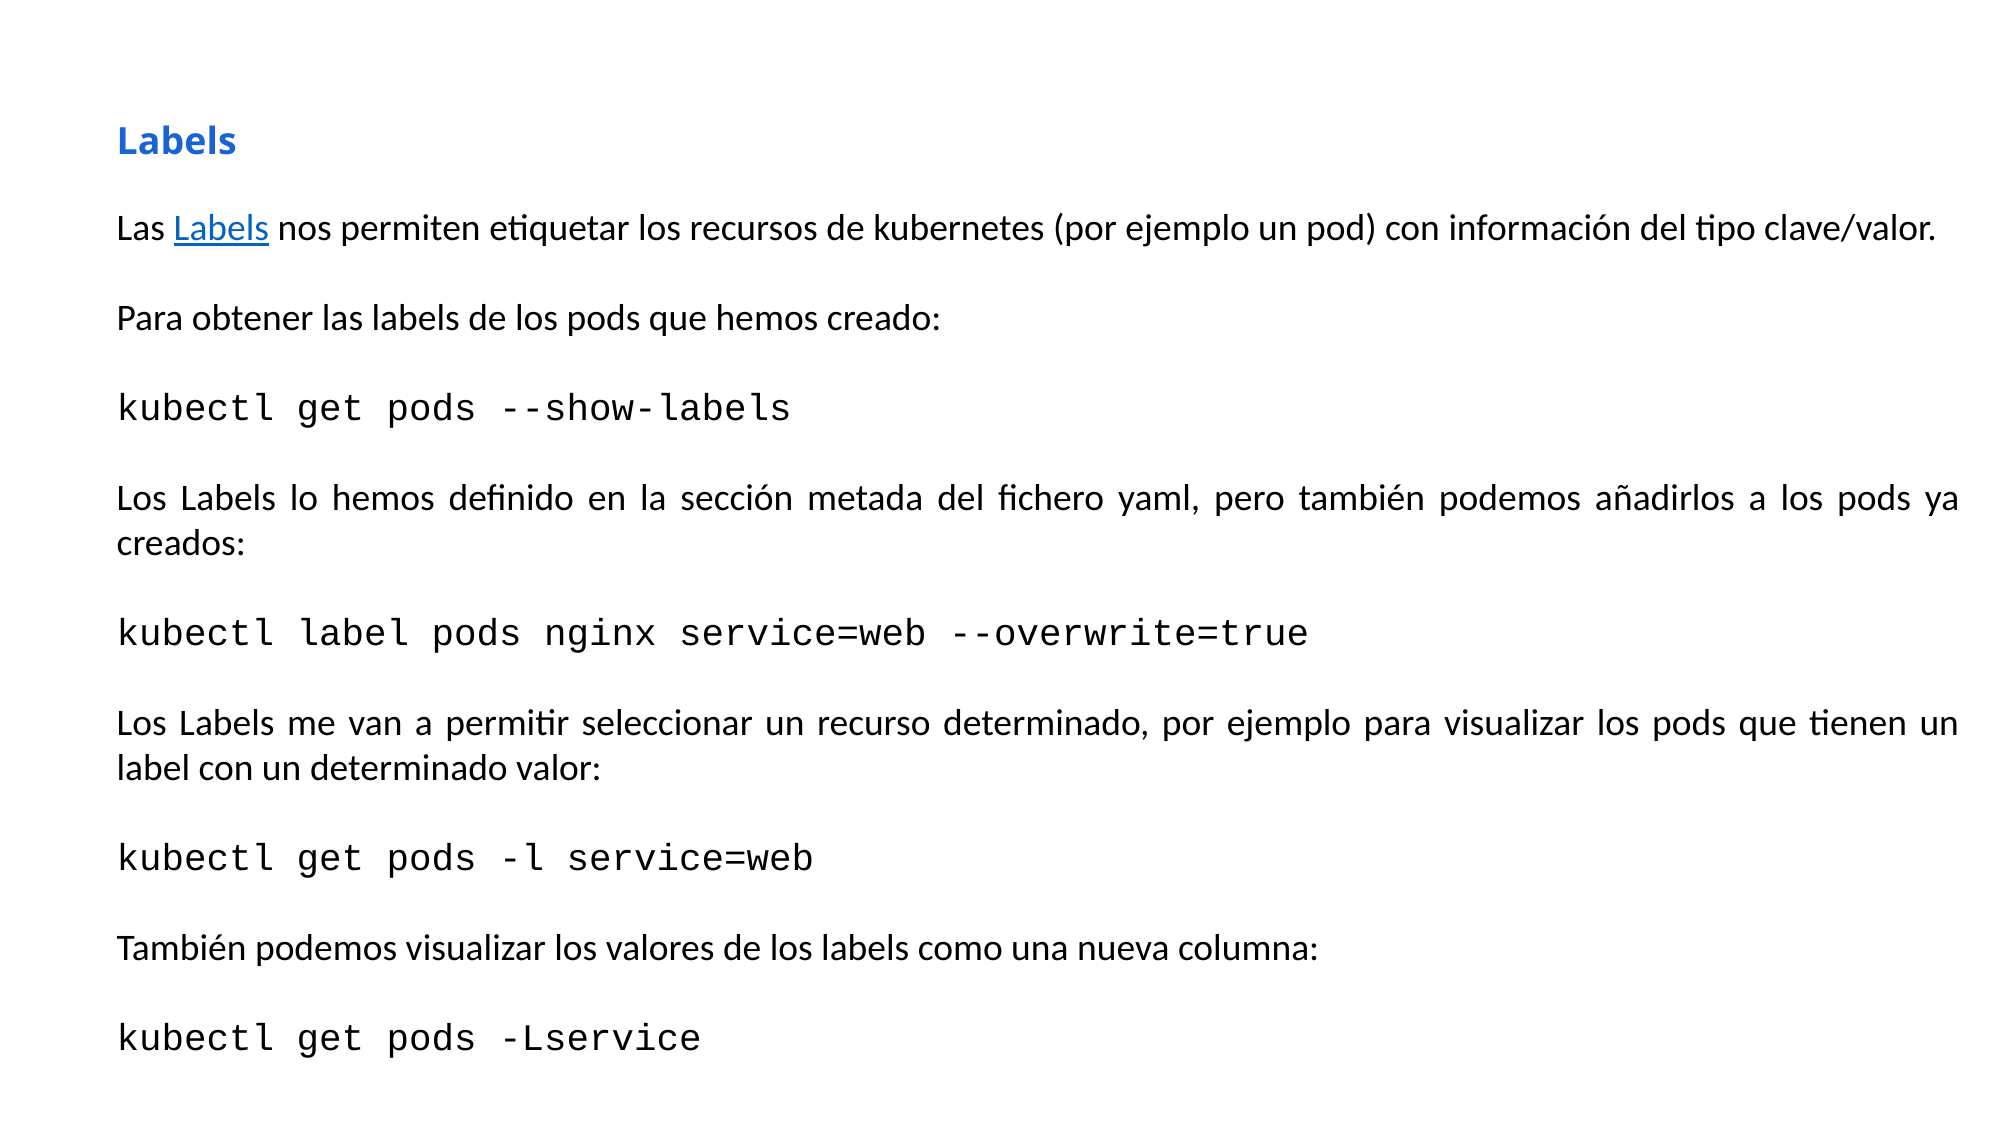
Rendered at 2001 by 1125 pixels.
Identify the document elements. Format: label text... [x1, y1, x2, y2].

text_box Labels [101, 110, 912, 170]
text_box Las Labels nos permiten etiquetar los recursos de kubernetes (por ejemplo un pod) con información del tipo clave/valor. Para obtener las labels de los pods que hemos creado: kubectl get pods --show-labels Los Labels lo hemos definido en la sección metada del fichero yaml, pero también podemos añadirlos a los pods ya creados: kubectl label pods nginx service=web --overwrite=true Los Labels me van a permitir seleccionar un recurso determinado, por ejemplo para visualizar los pods que tienen un label con un determinado valor: kubectl get pods -l service=web También podemos visualizar los valores de los labels como una nueva columna: kubectl get pods -Lservice [101, 195, 1977, 901]
